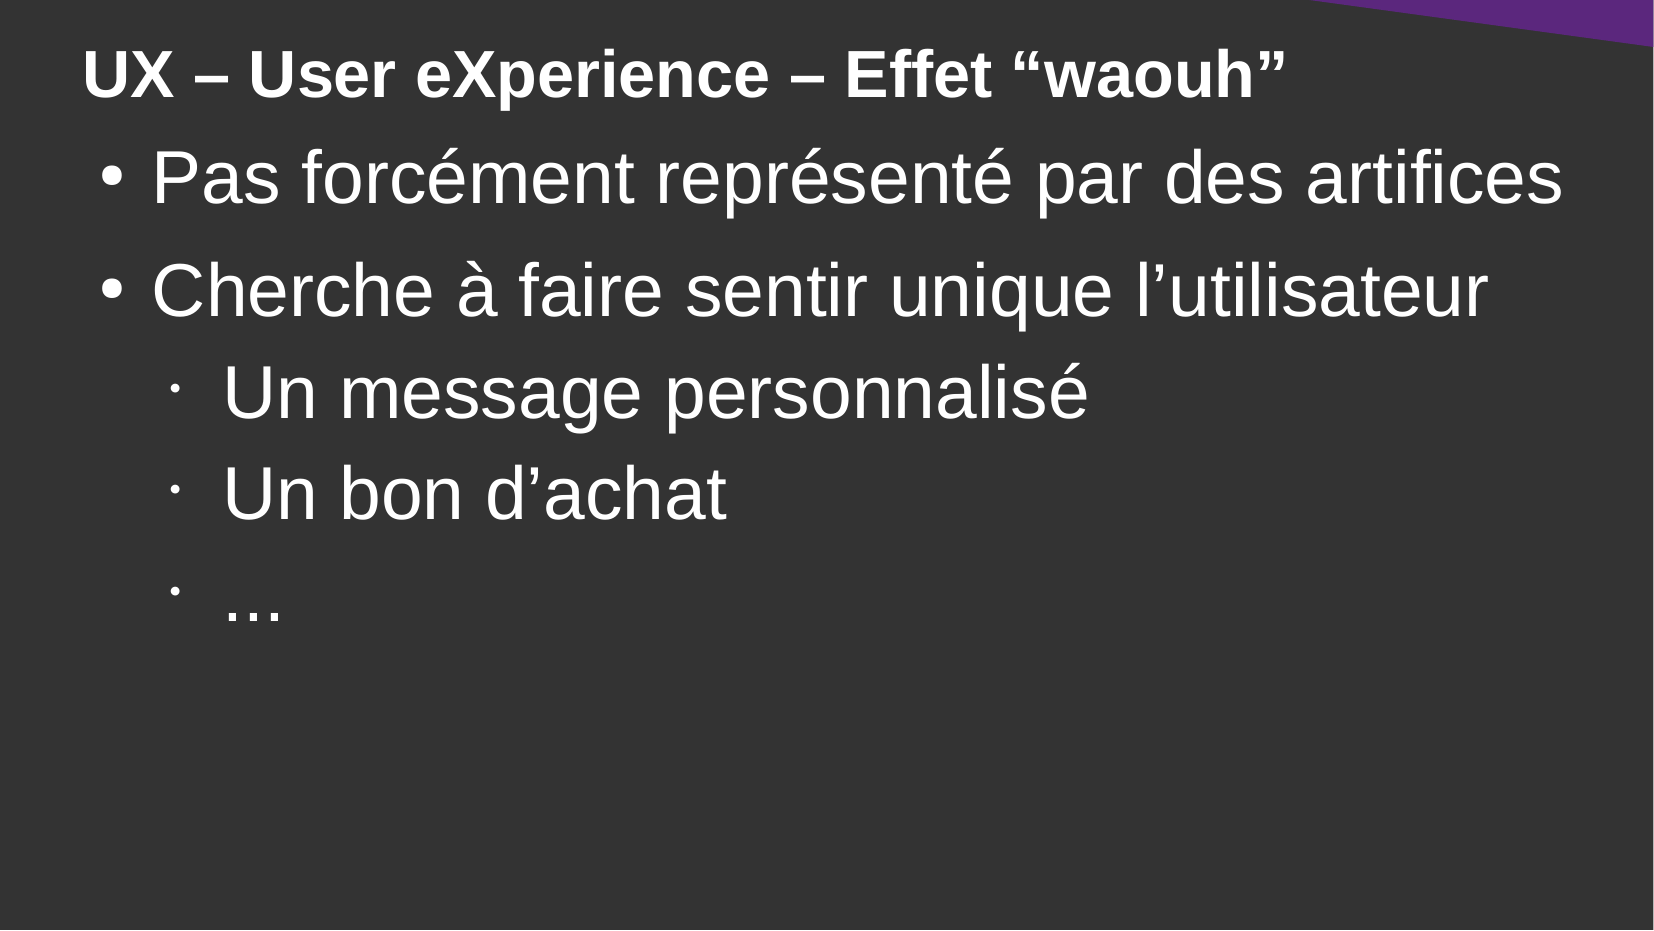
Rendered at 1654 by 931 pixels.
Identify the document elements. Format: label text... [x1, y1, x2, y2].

title UX – User eXperience – Effet “waouh” [82, 37, 1571, 114]
text_box [1309, 0, 1654, 48]
list Pas forcément représenté par des artifices Cherche à faire sentir unique l’utilisateur Un message personnalisé Un bon d’achat ... [80, 135, 1620, 827]
